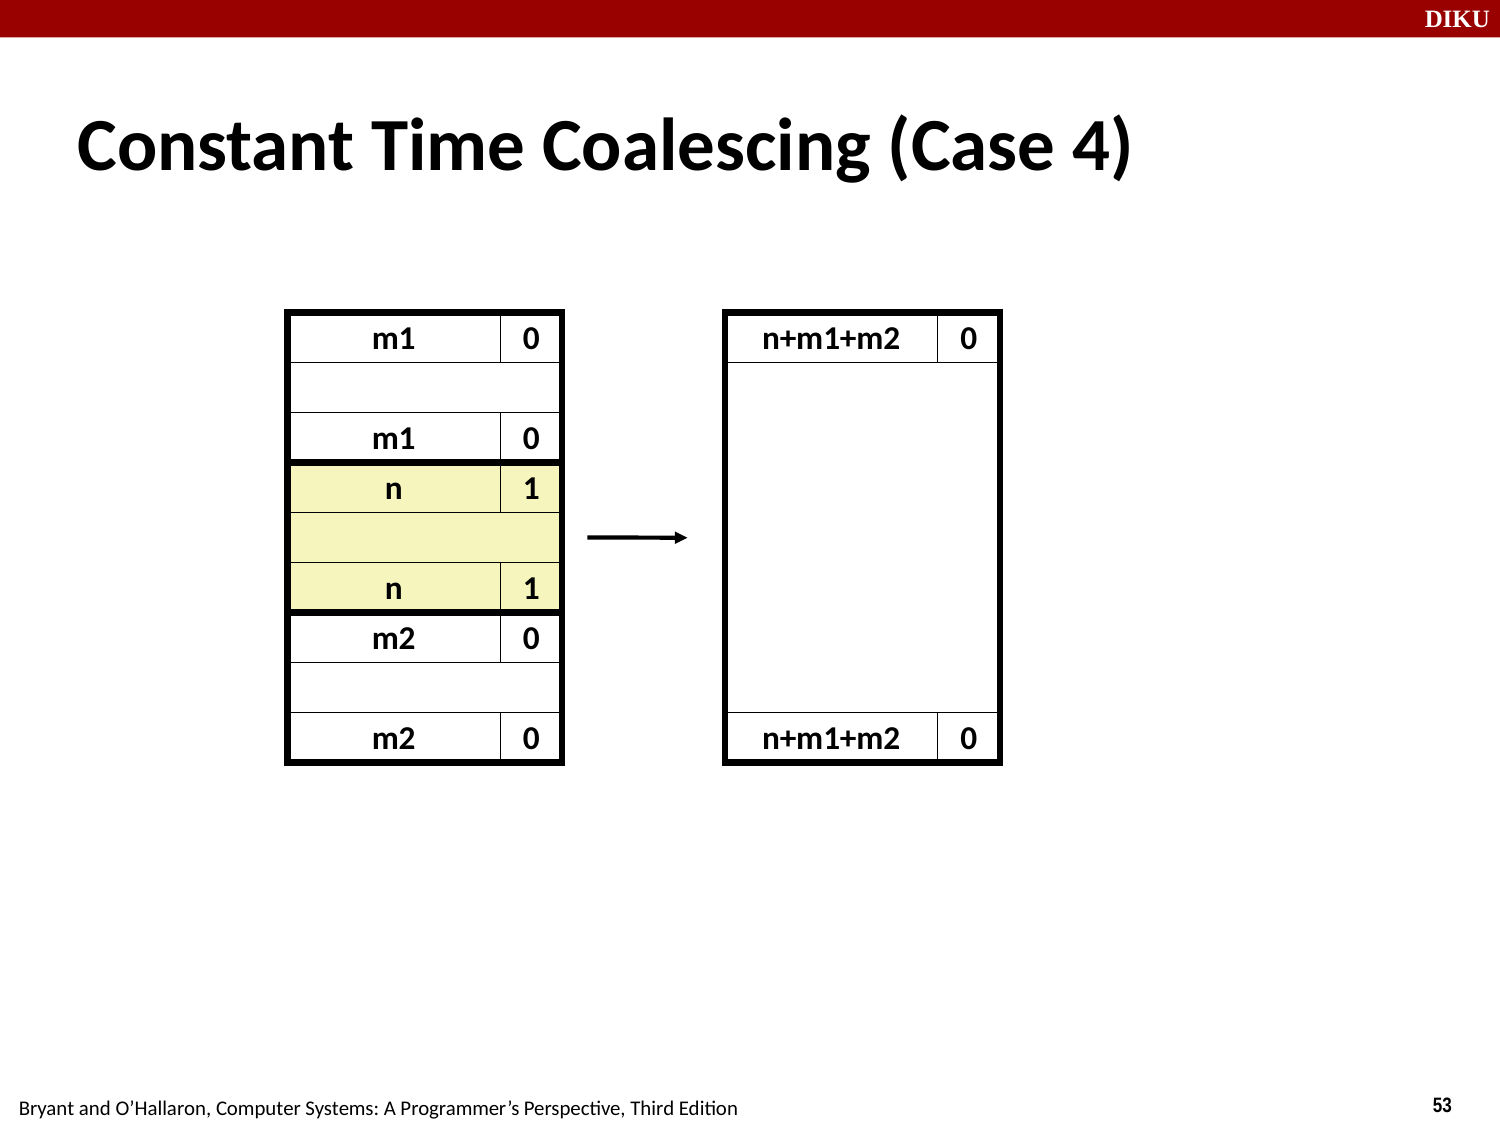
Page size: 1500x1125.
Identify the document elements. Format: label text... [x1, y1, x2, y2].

text_box 0 [937, 712, 997, 759]
text_box [291, 362, 559, 412]
text_box Constant Time Coalescing (Case 4) [62, 93, 1438, 188]
text_box [291, 512, 559, 562]
text_box 0 [500, 316, 559, 362]
text_box m2 [291, 616, 500, 662]
text_box 0 [500, 616, 559, 662]
text_box n+m1+m2 [728, 316, 937, 362]
text_box 0 [500, 712, 559, 759]
text_box m1 [291, 316, 500, 362]
text_box m2 [291, 712, 500, 759]
text_box 1 [500, 562, 559, 609]
text_box m1 [291, 412, 500, 459]
text_box [291, 662, 559, 712]
text_box 1 [500, 466, 559, 512]
text_box 0 [500, 412, 559, 459]
text_box [728, 362, 997, 712]
text_box n+m1+m2 [728, 712, 937, 759]
text_box 0 [937, 316, 997, 362]
text_box n [291, 562, 500, 609]
text_box n [291, 466, 500, 512]
